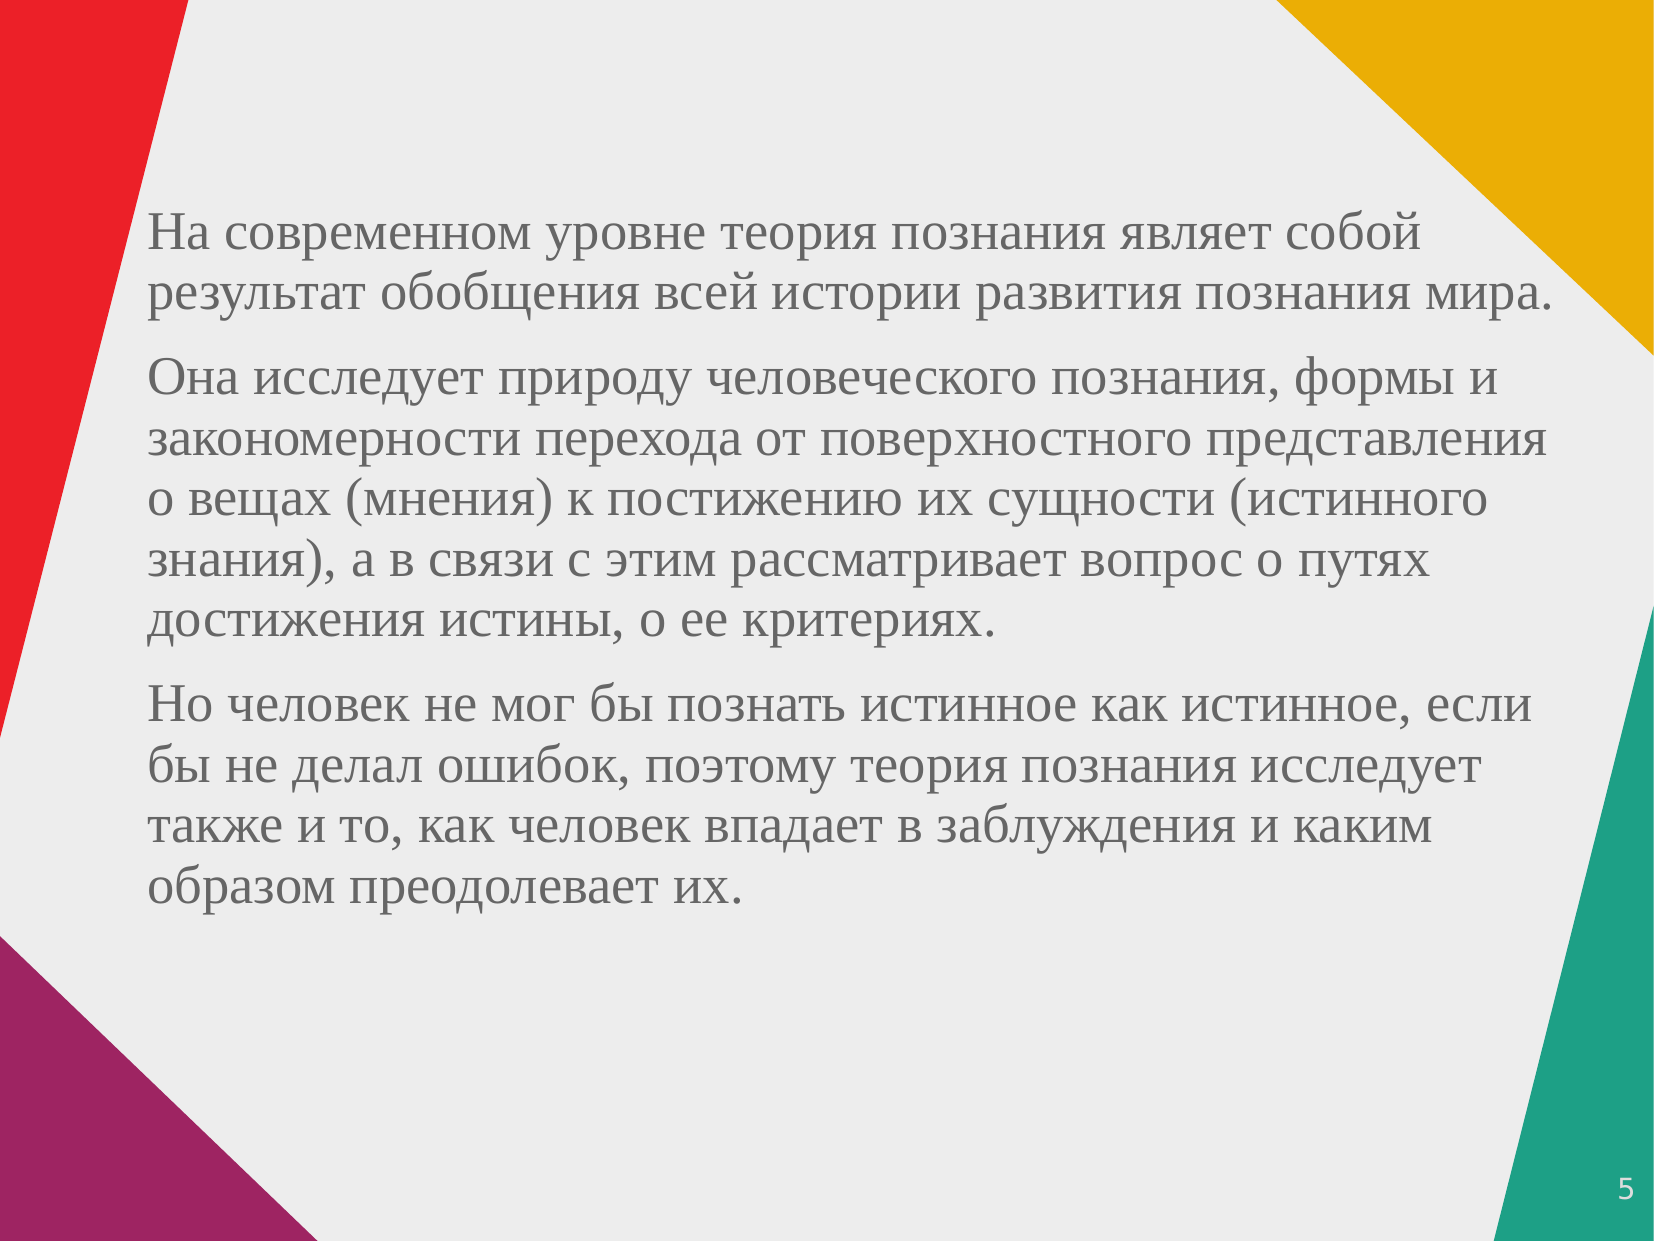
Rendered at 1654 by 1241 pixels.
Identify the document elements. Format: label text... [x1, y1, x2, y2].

list На современном уровне теория познания являет собой результат обобщения всей истории развития познания мира. Она исследует природу человеческого познания, формы и закономерности перехода от поверхностного представления о вещах (мнения) к постижению их сущности (истинного знания), а в связи с этим рассматривает вопрос о путях достижения истины, о ее критериях. Но человек не мог бы познать истинное как истинное, если бы не делал ошибок, поэтому теория познания исследует также и то, как человек впадает в заблуждения и каким образом преодолевает их. [147, 200, 1571, 932]
